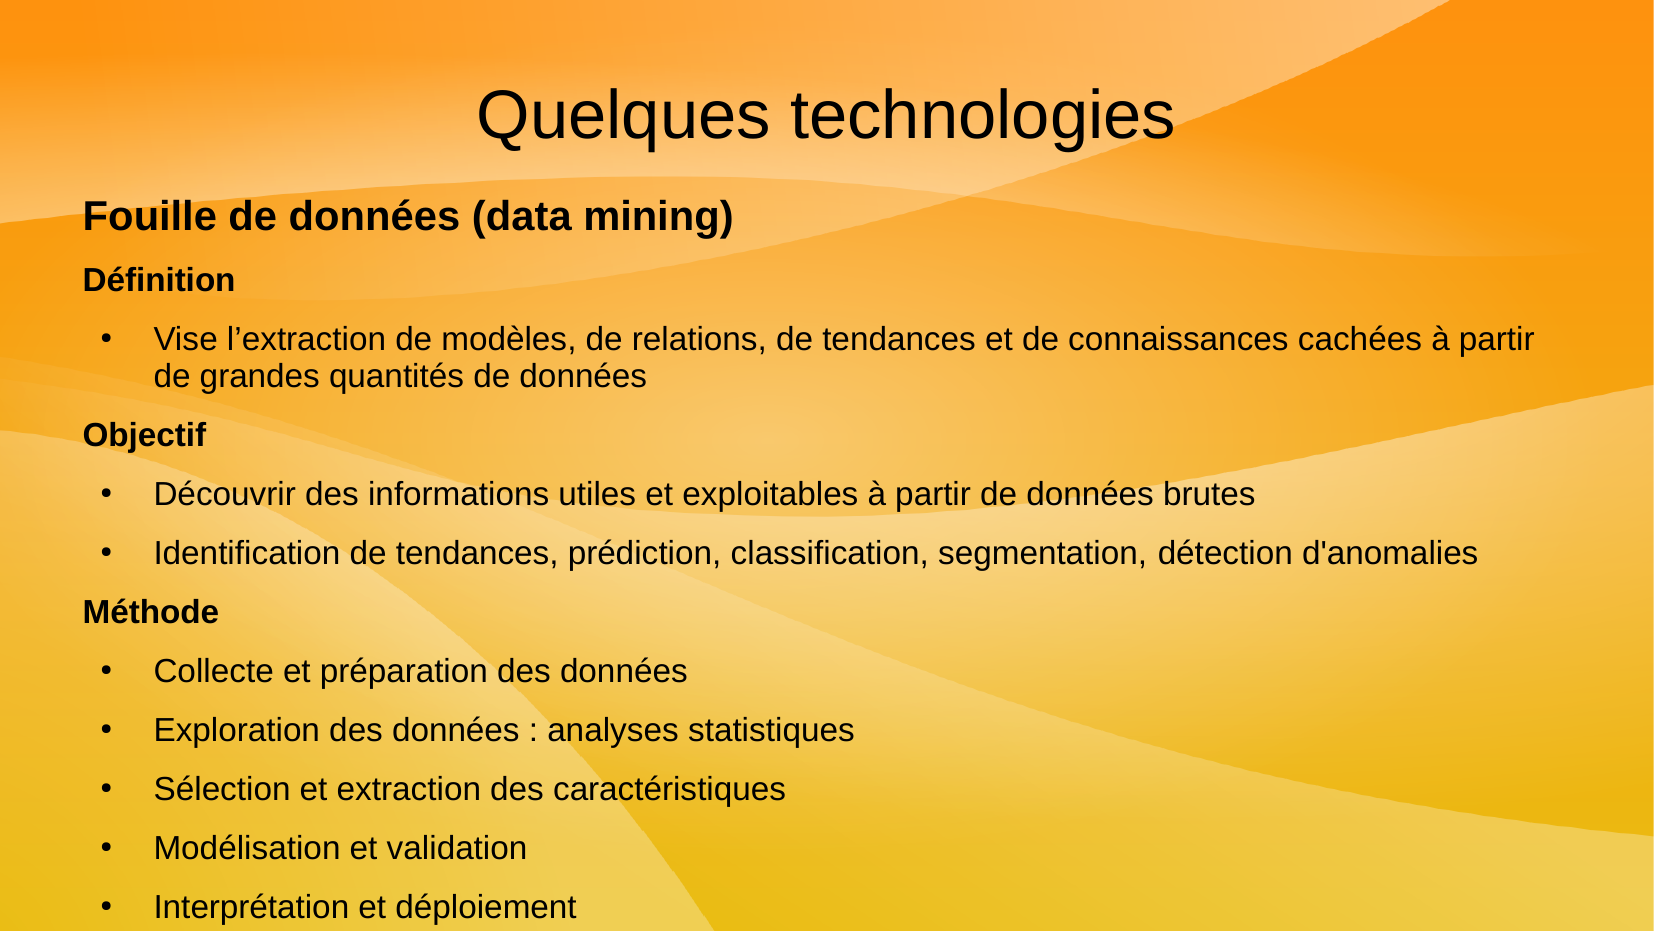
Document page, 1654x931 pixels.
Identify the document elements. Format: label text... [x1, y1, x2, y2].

picture [0, 0, 1654, 931]
title Quelques technologies [82, 37, 1571, 192]
list Fouille de données (data mining) Définition Vise l’extraction de modèles, de relations, de tendances et de connaissances cachées à partir de grandes quantités de données Objectif Découvrir des informations utiles et exploitables à partir de données brutes Identification de tendances, prédiction, classification, segmentation, détection d'anomalies Méthode Collecte et préparation des données Exploration des données : analyses statistiques Sélection et extraction des caractéristiques Modélisation et validation Interprétation et déploiement [82, 192, 1571, 926]
